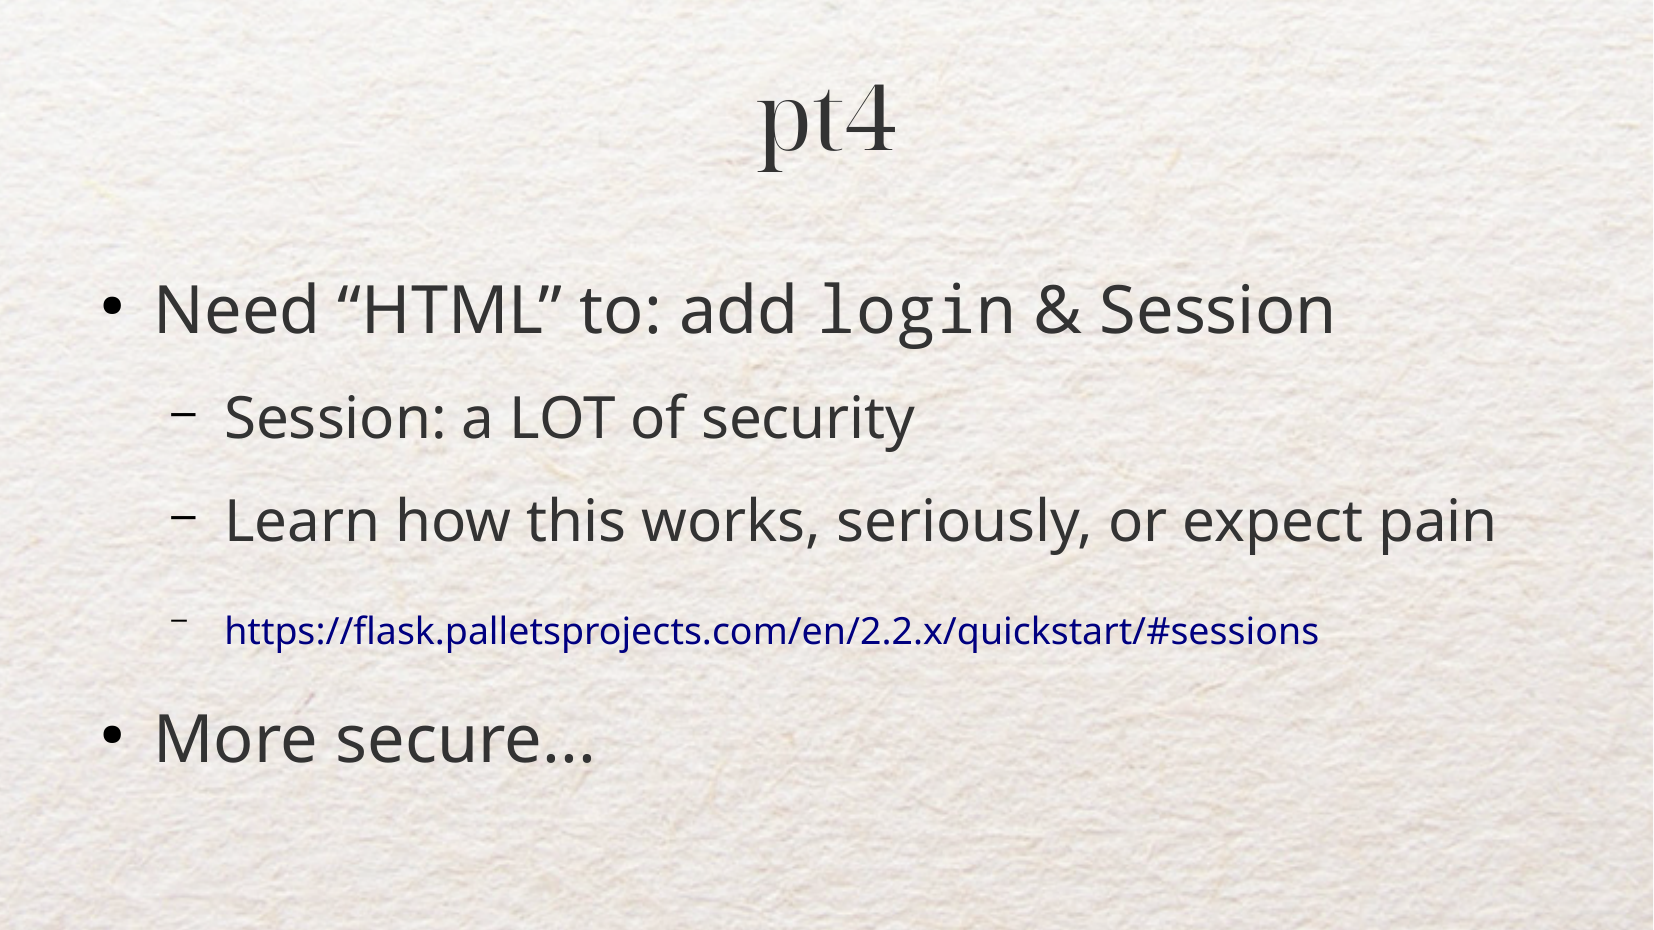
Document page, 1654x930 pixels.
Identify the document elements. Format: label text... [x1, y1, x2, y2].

list Need “HTML” to: add login & Session Session: a LOT of security Learn how this works, seriously, or expect pain https://flask.palletsprojects.com/en/2.2.x/quickstart/#sessions More secure... [82, 262, 1571, 825]
title pt4 [82, 37, 1571, 193]
picture [0, 0, 1654, 930]
